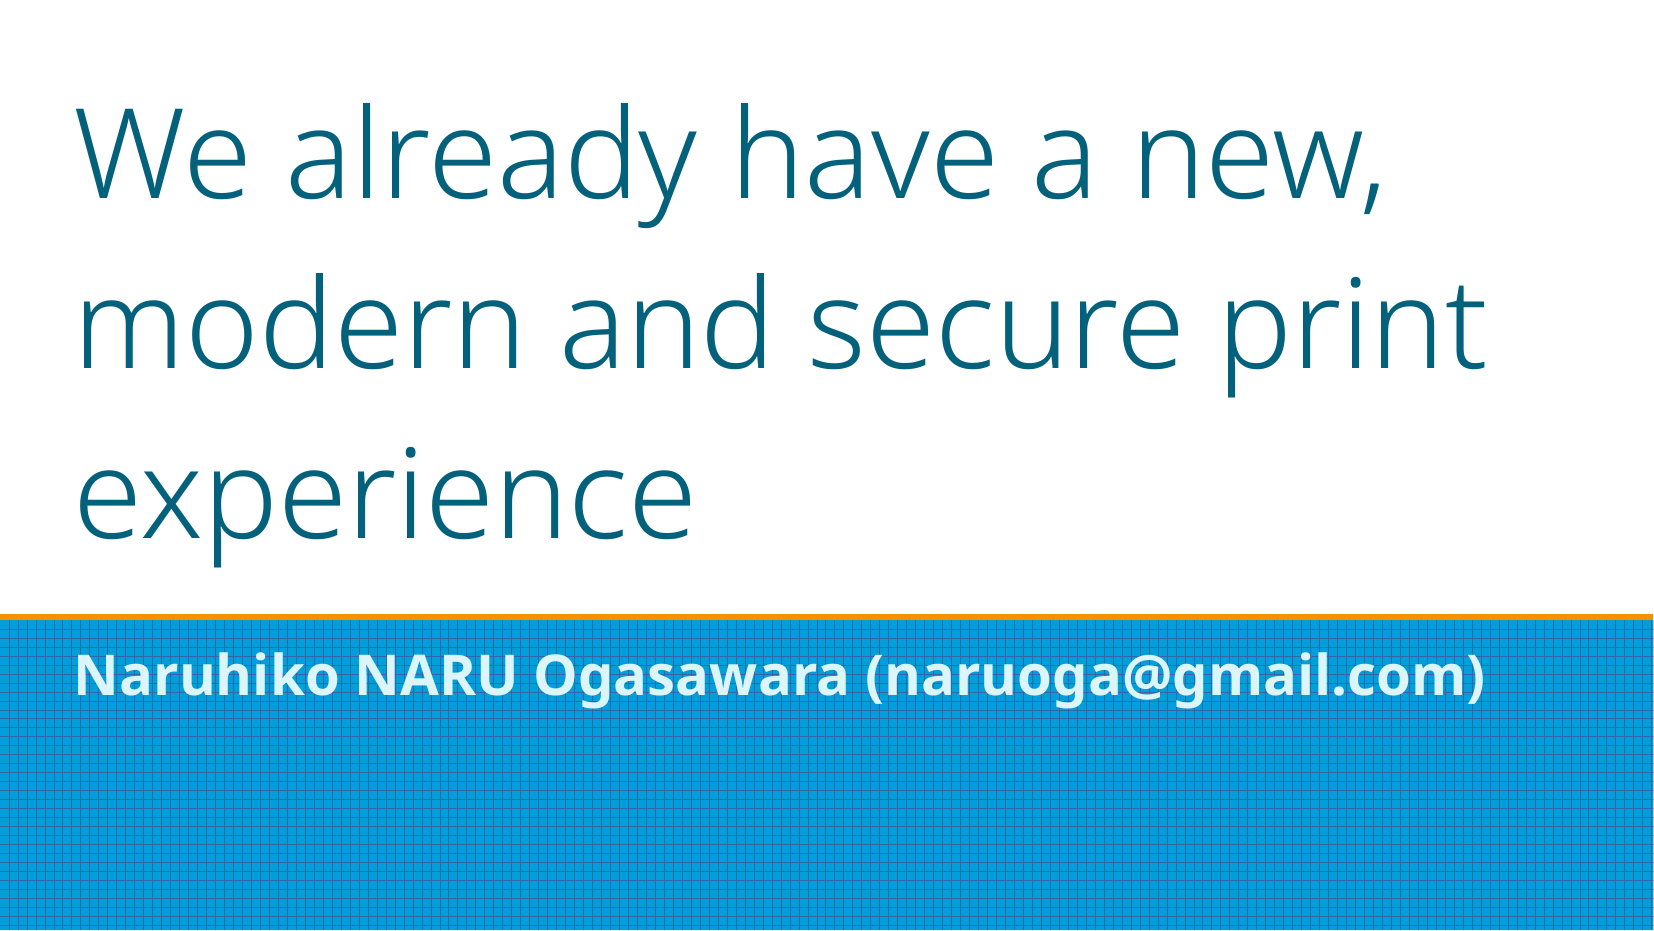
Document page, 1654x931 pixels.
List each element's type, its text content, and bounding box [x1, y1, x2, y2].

subtitle Naruhiko NARU Ogasawara (naruoga@gmail.com) [73, 634, 1551, 827]
title We already have a new, modern and secure print experience [73, 44, 1551, 576]
